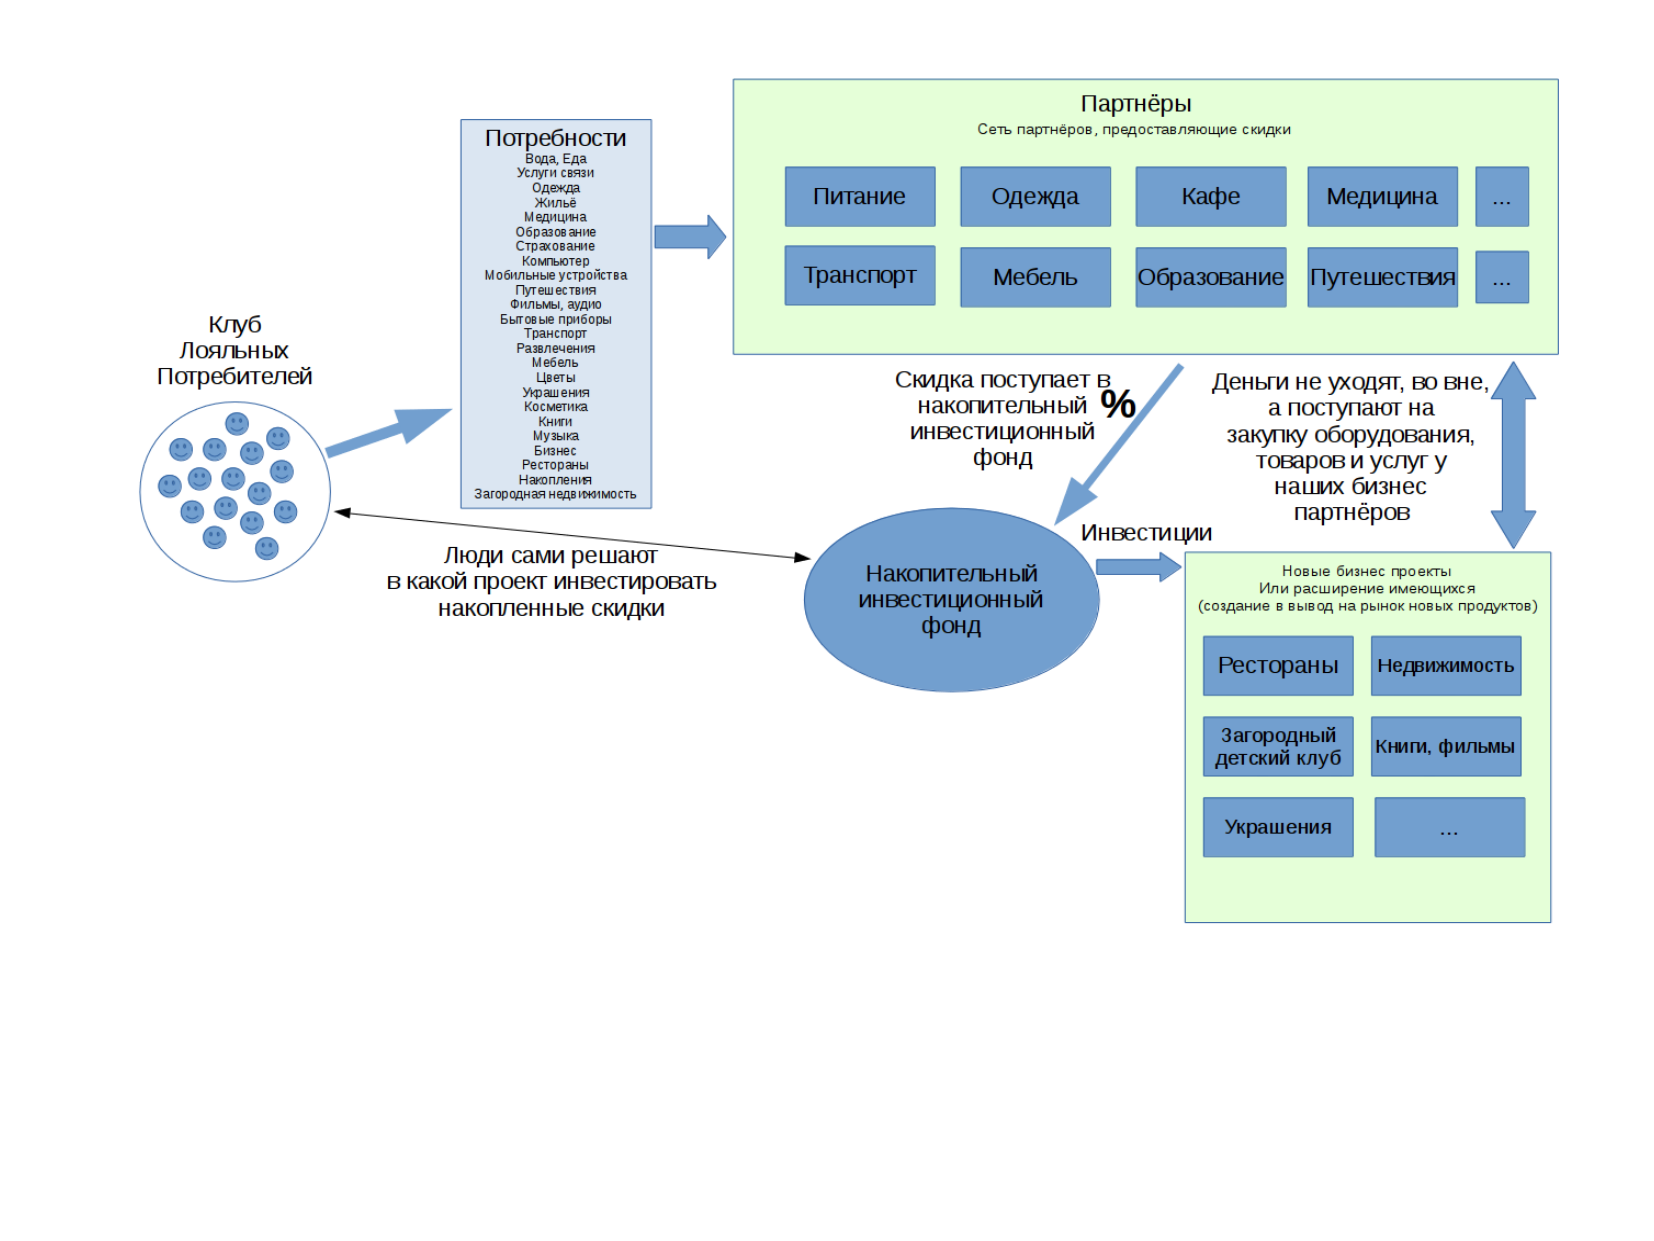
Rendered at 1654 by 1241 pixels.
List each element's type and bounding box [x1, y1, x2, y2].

picture [82, 49, 1571, 1004]
